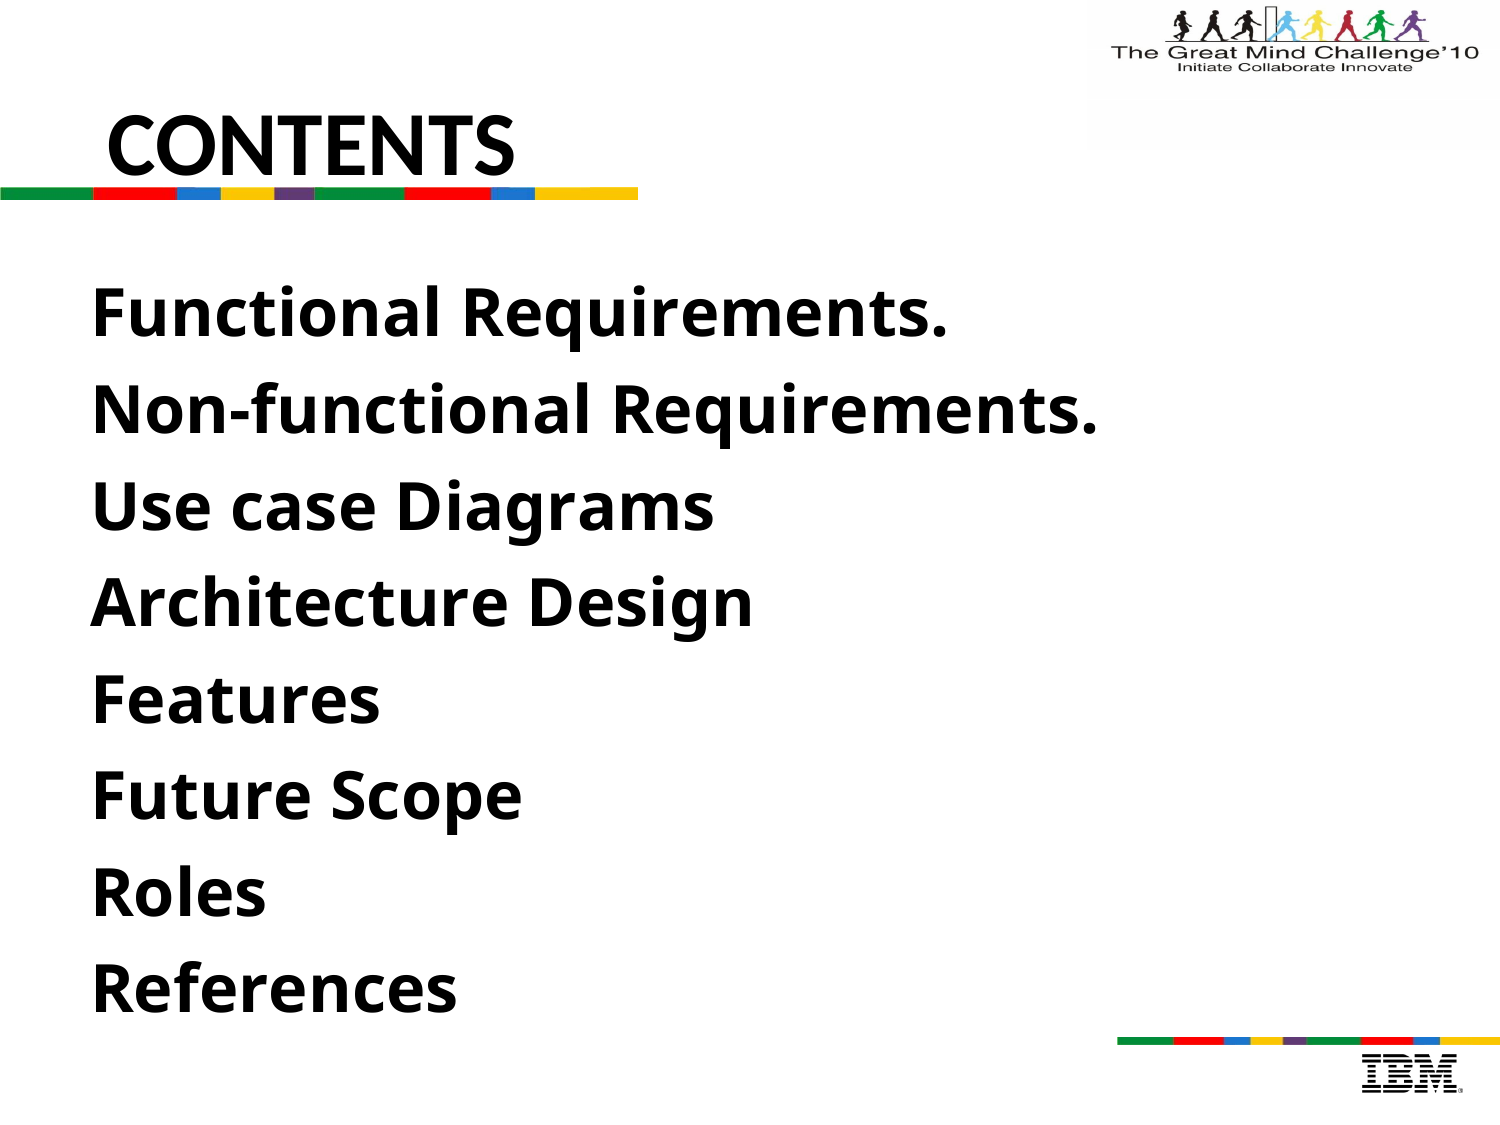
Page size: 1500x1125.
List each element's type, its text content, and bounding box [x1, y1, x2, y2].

picture [1087, 0, 1500, 150]
picture [1117, 1037, 1500, 1045]
text_box Functional Requirements. Non-functional Requirements. Use case Diagrams Architecture Design Features Future Scope Roles References [75, 262, 1426, 1034]
text_box CONTENTS [0, 45, 738, 233]
picture [1362, 1054, 1463, 1093]
